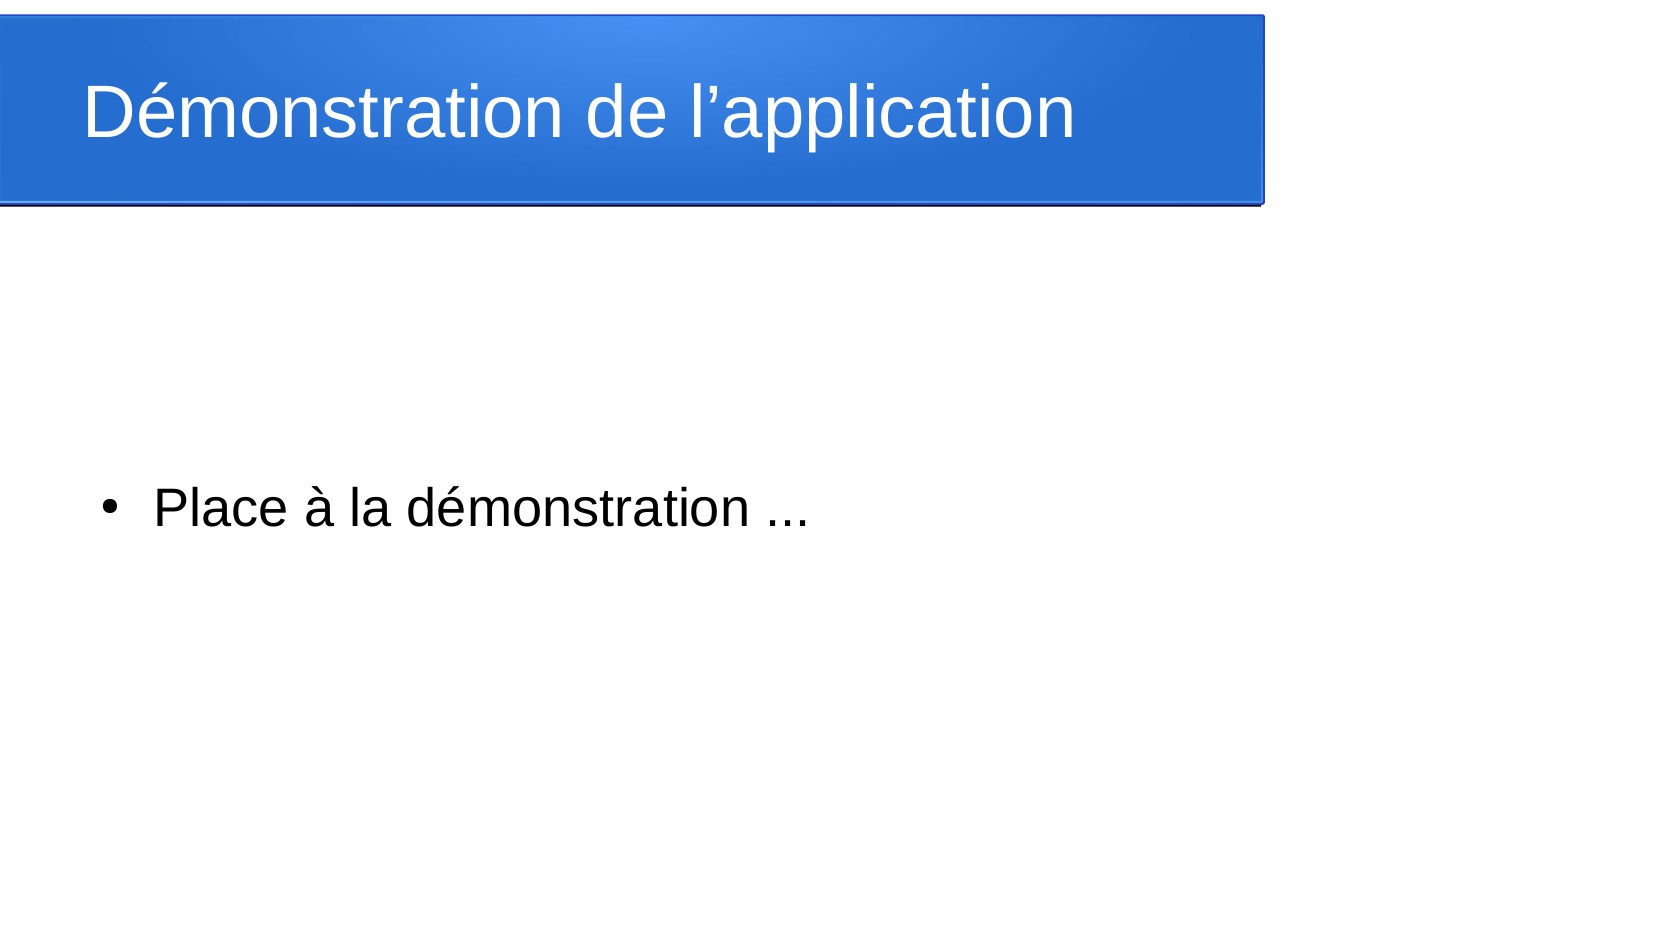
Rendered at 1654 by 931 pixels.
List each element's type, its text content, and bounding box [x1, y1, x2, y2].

list Place à la démonstration ... [82, 224, 1571, 764]
title Démonstration de l’application [82, 35, 1235, 189]
